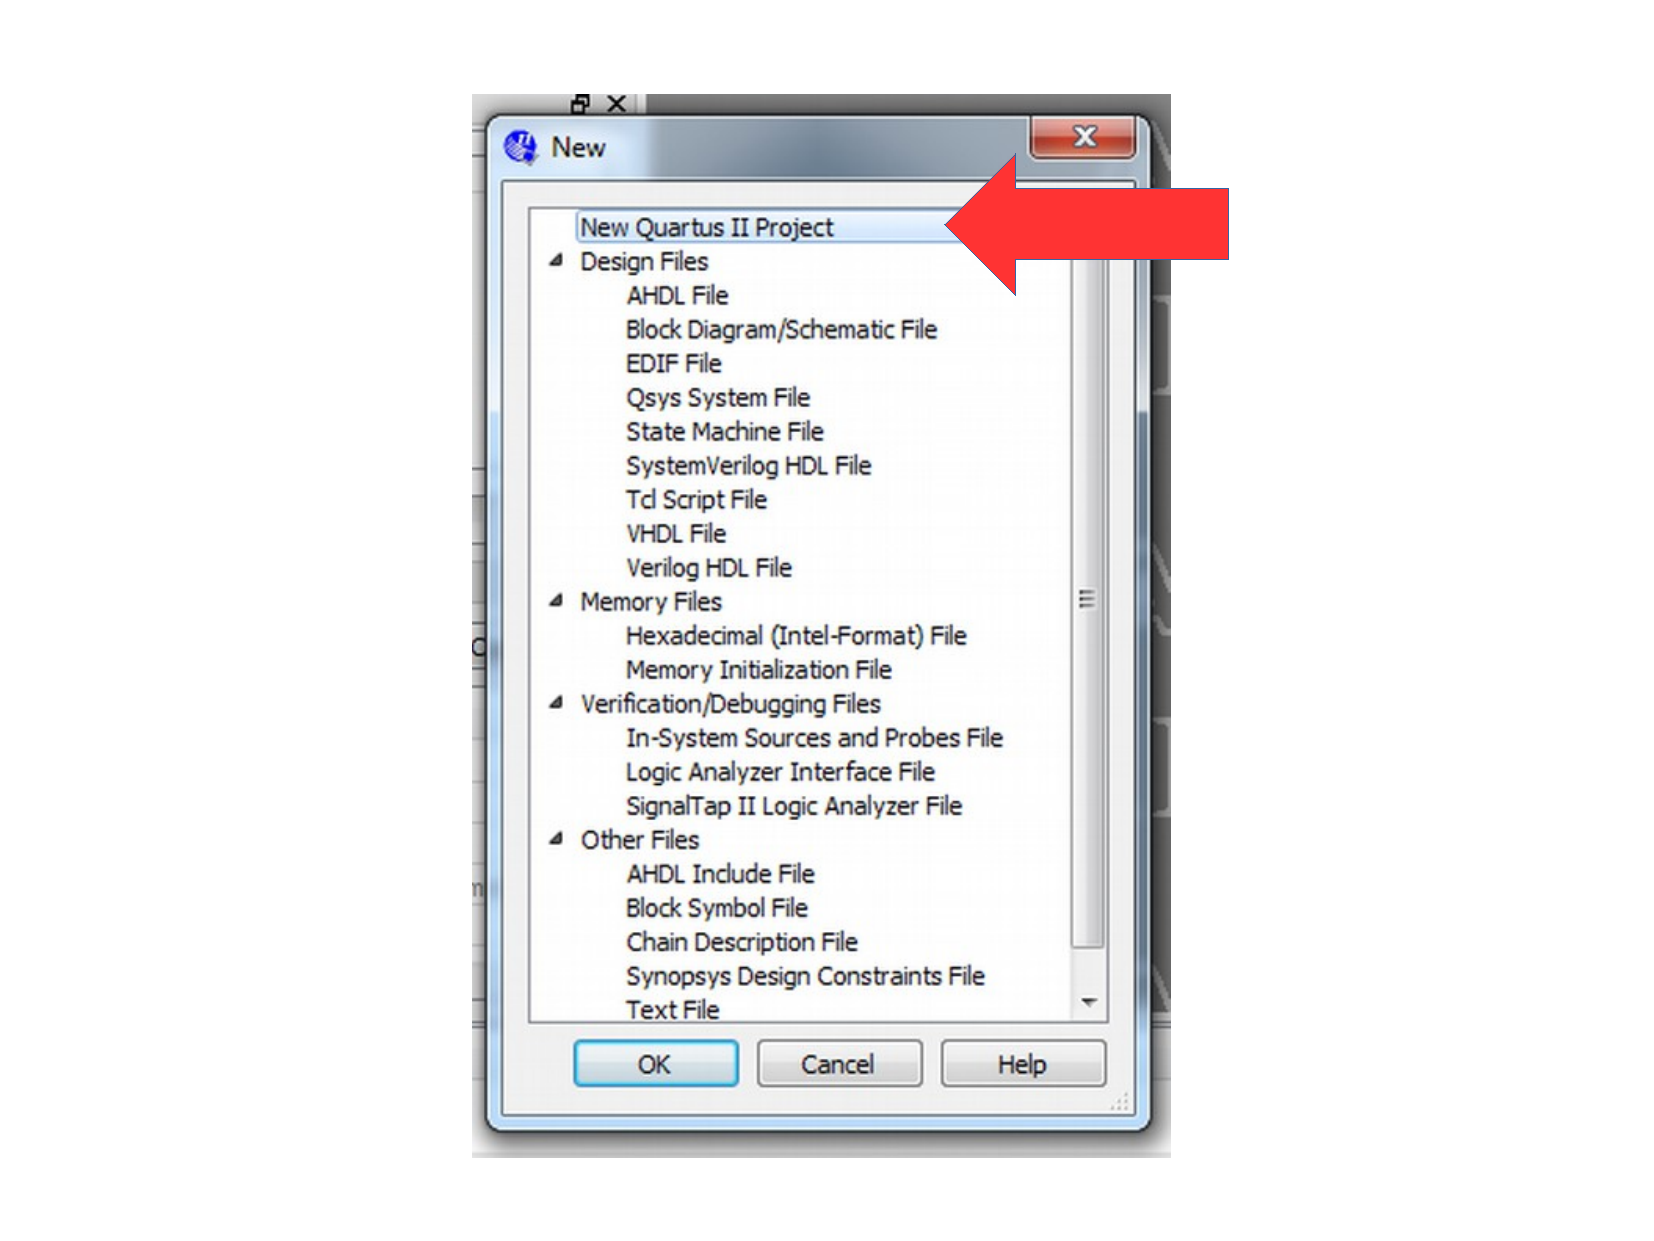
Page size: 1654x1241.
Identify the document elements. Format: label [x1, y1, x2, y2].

text_box [944, 153, 1229, 296]
picture [472, 94, 1171, 1158]
